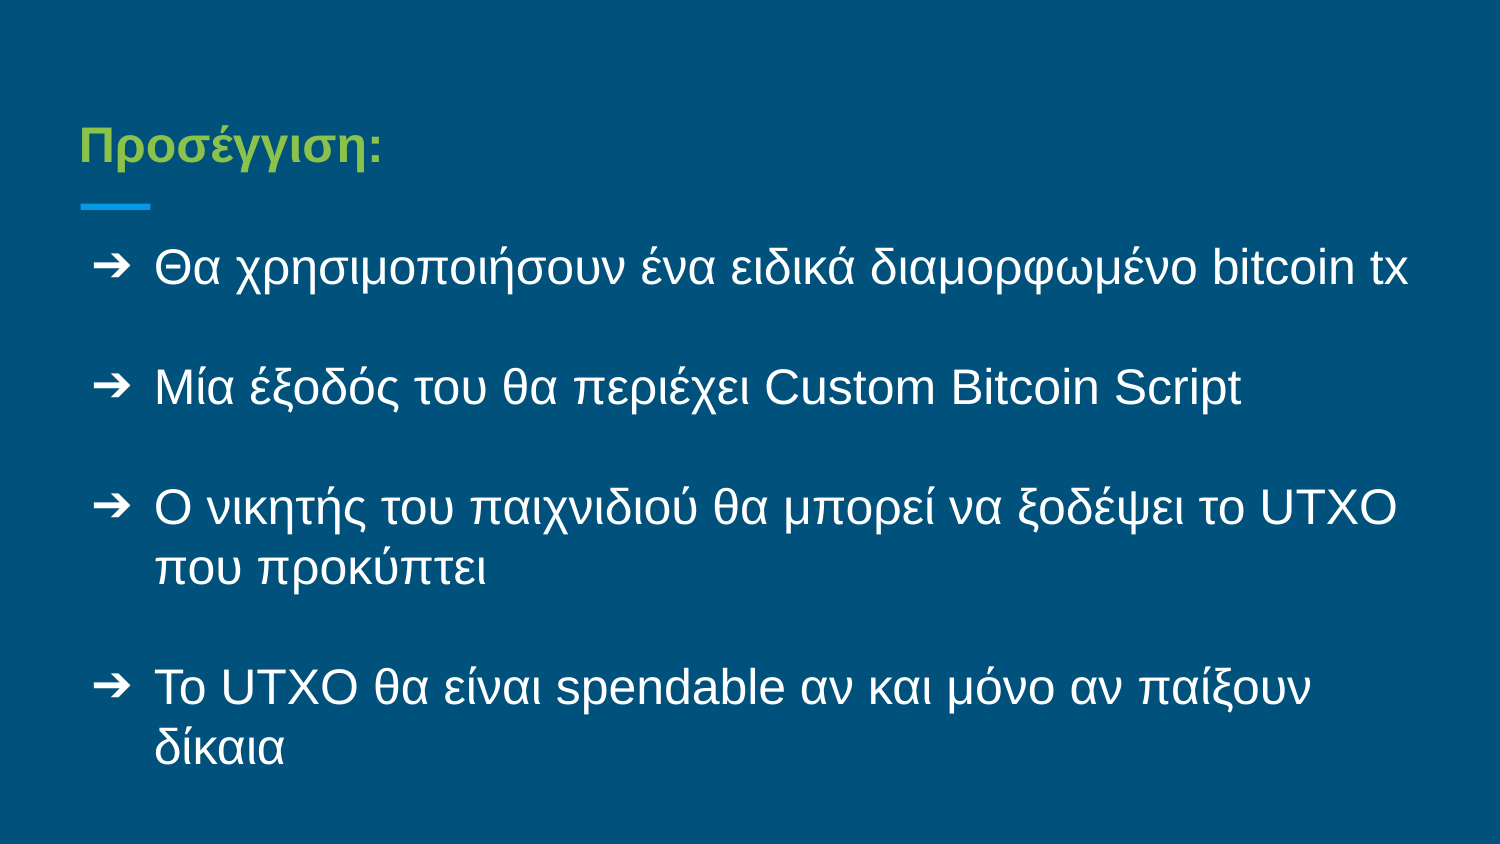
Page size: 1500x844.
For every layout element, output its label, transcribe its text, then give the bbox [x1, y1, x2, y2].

title Προσέγγιση: [63, 75, 1437, 188]
list Θα χρησιμοποιήσουν ένα ειδικά διαμορφωμένο bitcoin tx Μία έξοδός του θα περιέχει Custom Bitcoin Script Ο νικητής του παιχνιδιού θα μπορεί να ξοδέψει το UTXO που προκύπτει Το UTXO θα είναι spendable αν και μόνο αν παίξουν δίκαια [63, 219, 1437, 725]
